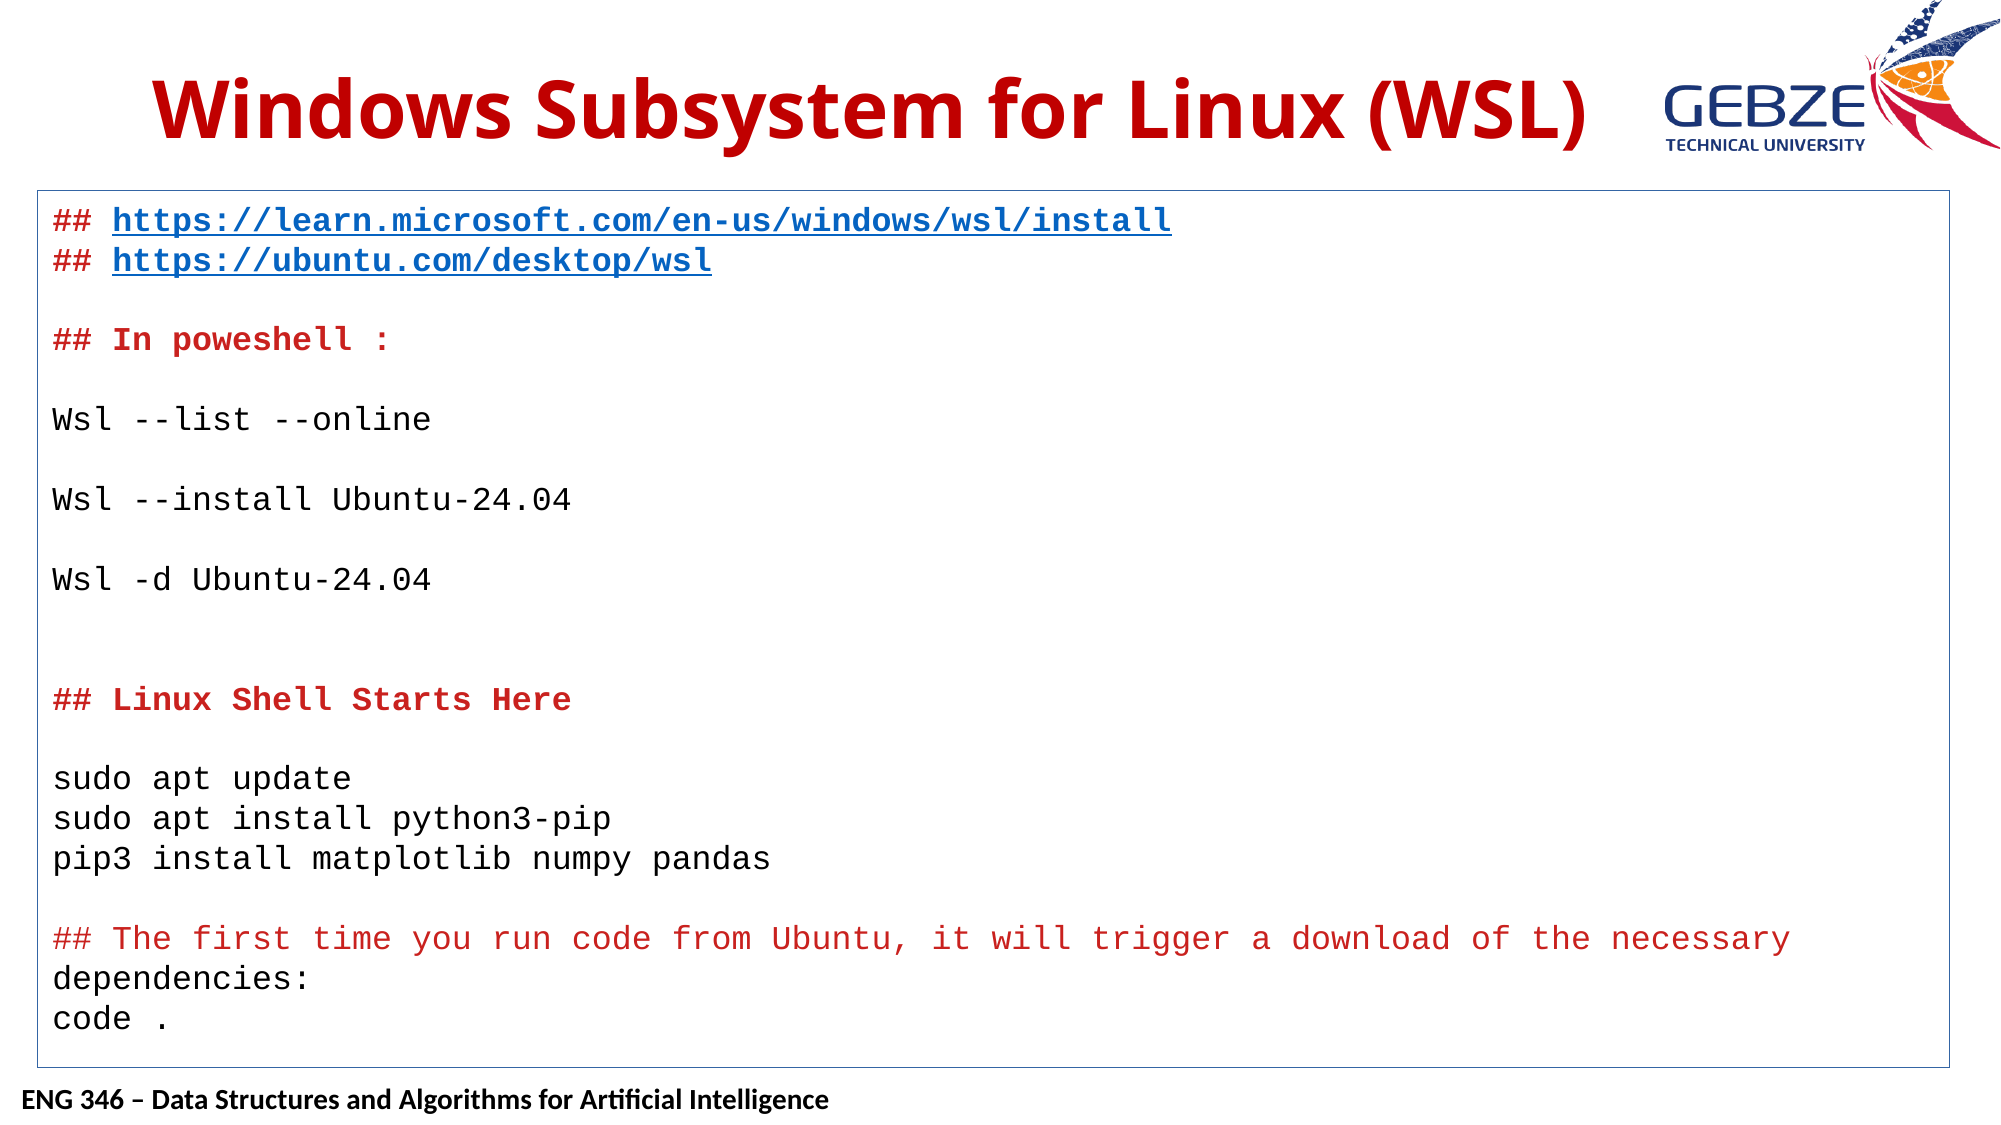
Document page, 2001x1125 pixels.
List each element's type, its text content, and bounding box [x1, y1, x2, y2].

text_box ## https://learn.microsoft.com/en-us/windows/wsl/install ## https://ubuntu.com/desktop/wsl ## In poweshell : Wsl --list --online Wsl --install Ubuntu-24.04 Wsl -d Ubuntu-24.04 ## Linux Shell Starts Here sudo apt update sudo apt install python3-pip pip3 install matplotlib numpy pandas ## The first time you run code from Ubuntu, it will trigger a download of the necessary dependencies: code . [37, 190, 1950, 1068]
title Windows Subsystem for Linux (WSL) [137, 59, 1612, 165]
picture [1665, 0, 2001, 151]
